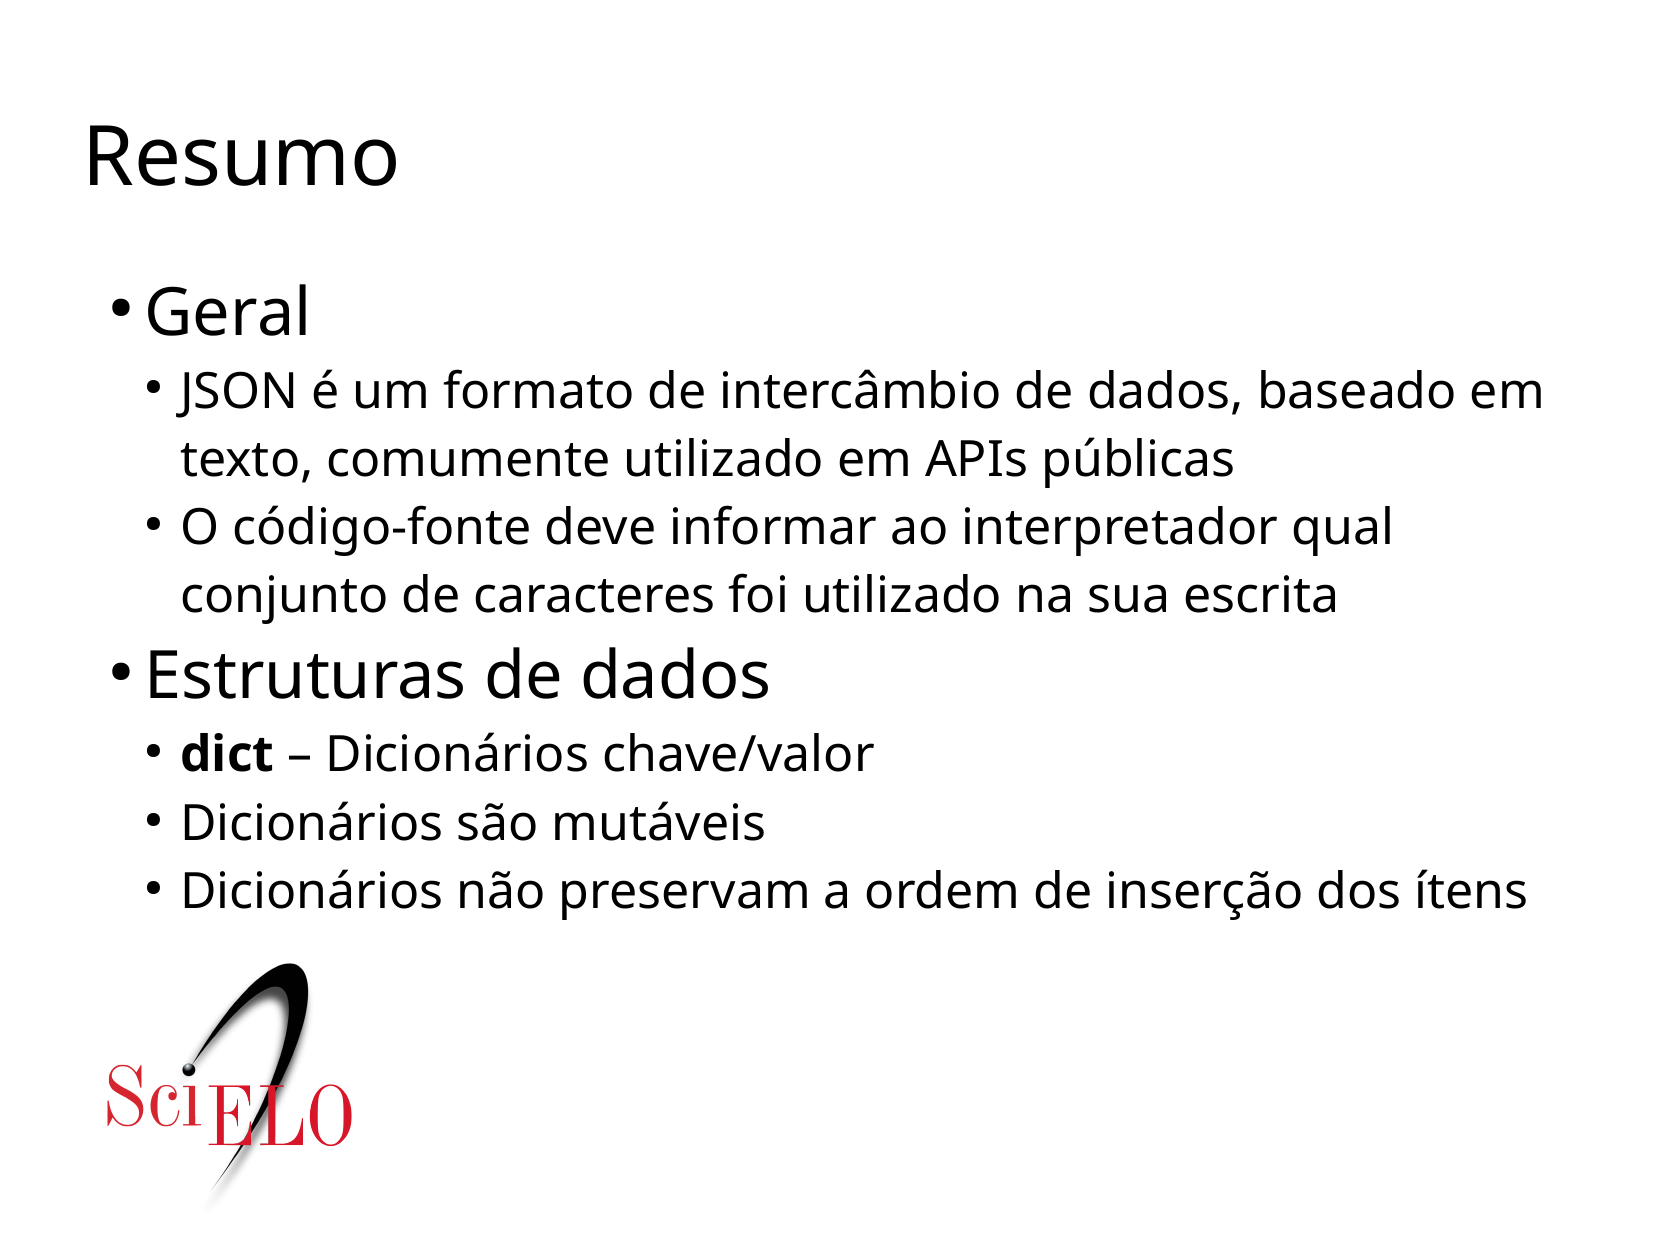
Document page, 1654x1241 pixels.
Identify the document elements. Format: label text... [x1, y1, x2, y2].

picture [81, 944, 367, 1231]
text_box Geral JSON é um formato de intercâmbio de dados, baseado em texto, comumente utilizado em APIs públicas O código-fonte deve informar ao interpretador qual conjunto de caracteres foi utilizado na sua escrita Estruturas de dados dict – Dicionários chave/valor Dicionários são mutáveis Dicionários não preservam a ordem de inserção dos ítens [94, 256, 1571, 931]
title Resumo [82, 49, 1571, 257]
